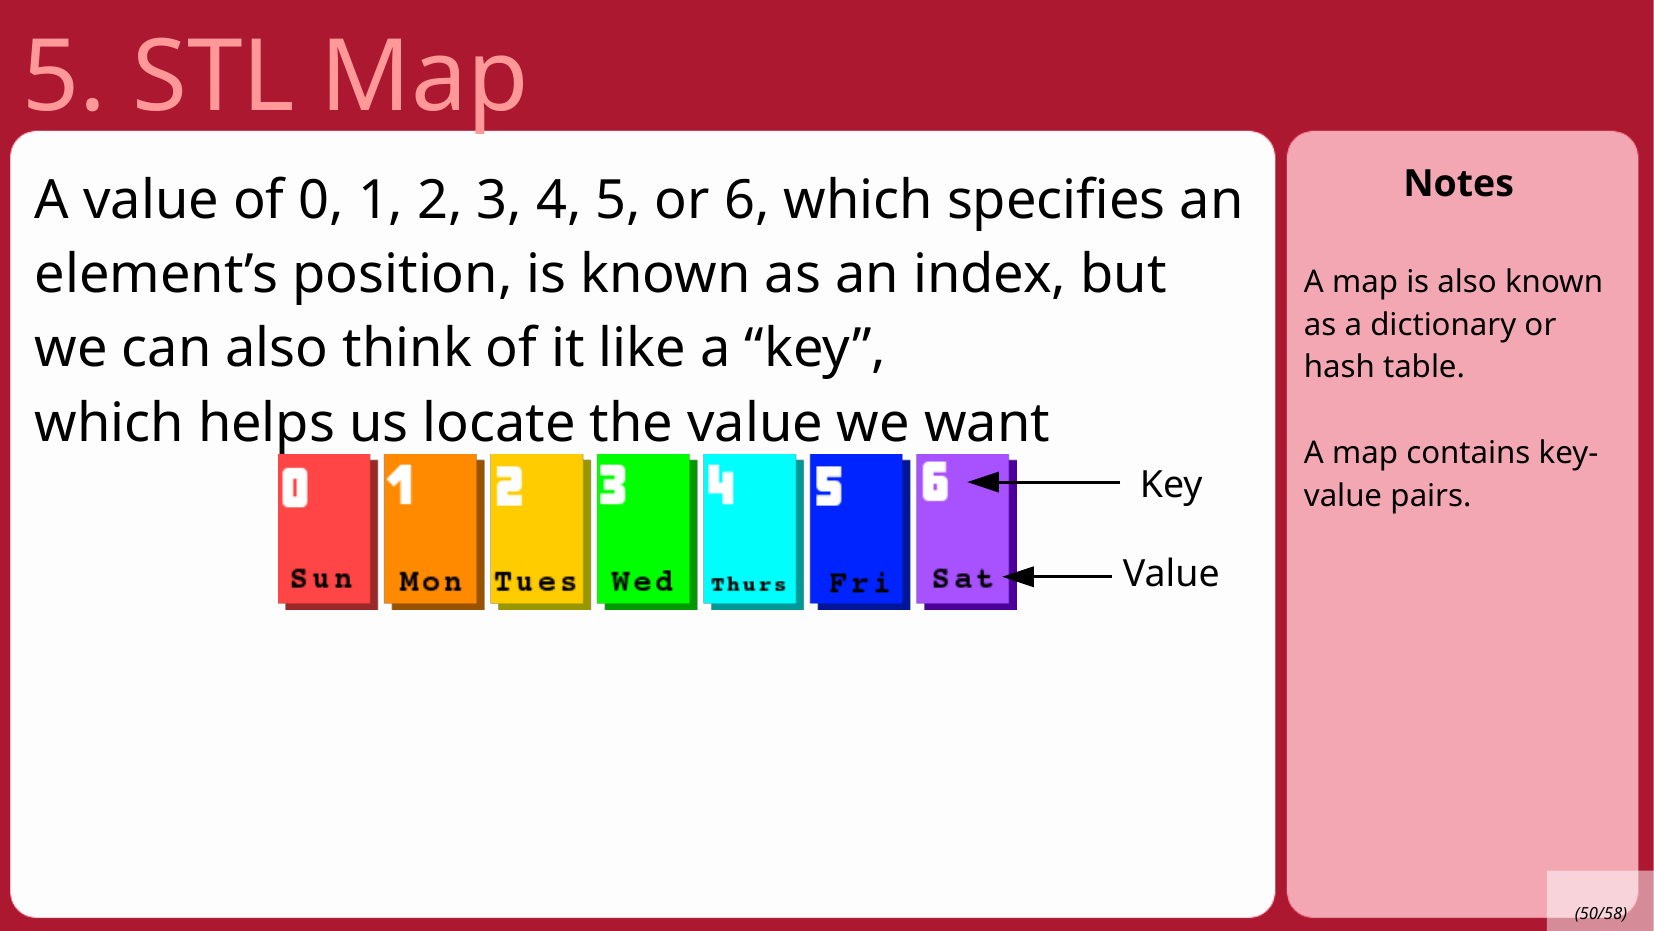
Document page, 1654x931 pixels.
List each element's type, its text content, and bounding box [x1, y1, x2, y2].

text_box (<number>/58) [1546, 877, 1654, 931]
text_box Key [1079, 454, 1264, 512]
text_box Notes A map is also known as a dictionary or hash table. A map contains key-value pairs. [1289, 149, 1629, 460]
picture [0, 0, 1654, 931]
text_box Value [1079, 543, 1264, 601]
text_box A value of 0, 1, 2, 3, 4, 5, or 6, which specifies an element’s position, is known as an index, but we can also think of it like a “key”, which helps us locate the value we want [34, 160, 1248, 405]
title 5. STL Map [22, 7, 1511, 136]
